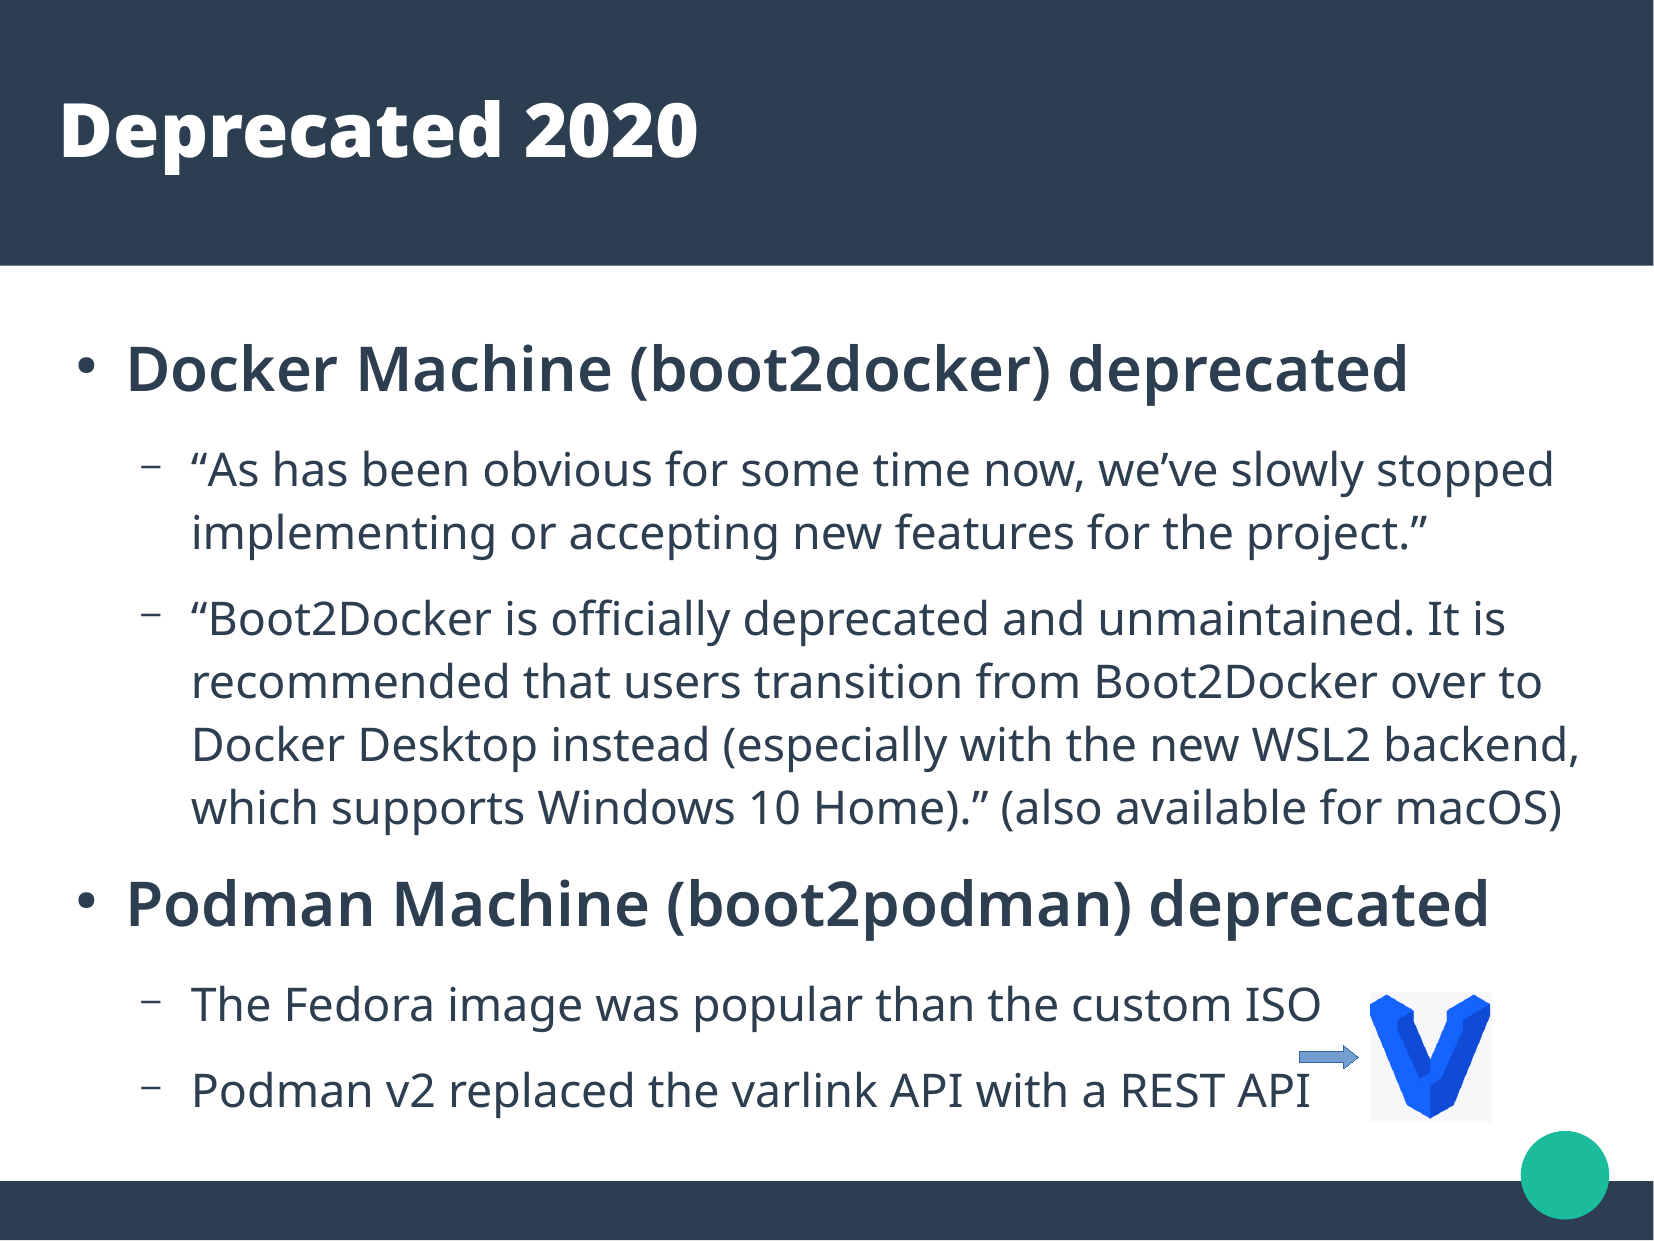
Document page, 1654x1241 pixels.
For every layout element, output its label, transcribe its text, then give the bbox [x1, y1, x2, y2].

title Deprecated 2020 [59, 49, 1595, 207]
list Docker Machine (boot2docker) deprecated “As has been obvious for some time now, we’ve slowly stopped implementing or accepting new features for the project.” “Boot2Docker is officially deprecated and unmaintained. It is recommended that users transition from Boot2Docker over to Docker Desktop instead (especially with the new WSL2 backend, which supports Windows 10 Home).” (also available for macOS) Podman Machine (boot2podman) deprecated The Fedora image was popular than the custom ISO Podman v2 replaced the varlink API with a REST API [59, 324, 1595, 1152]
picture [1370, 992, 1493, 1123]
text_box [1299, 1045, 1359, 1069]
